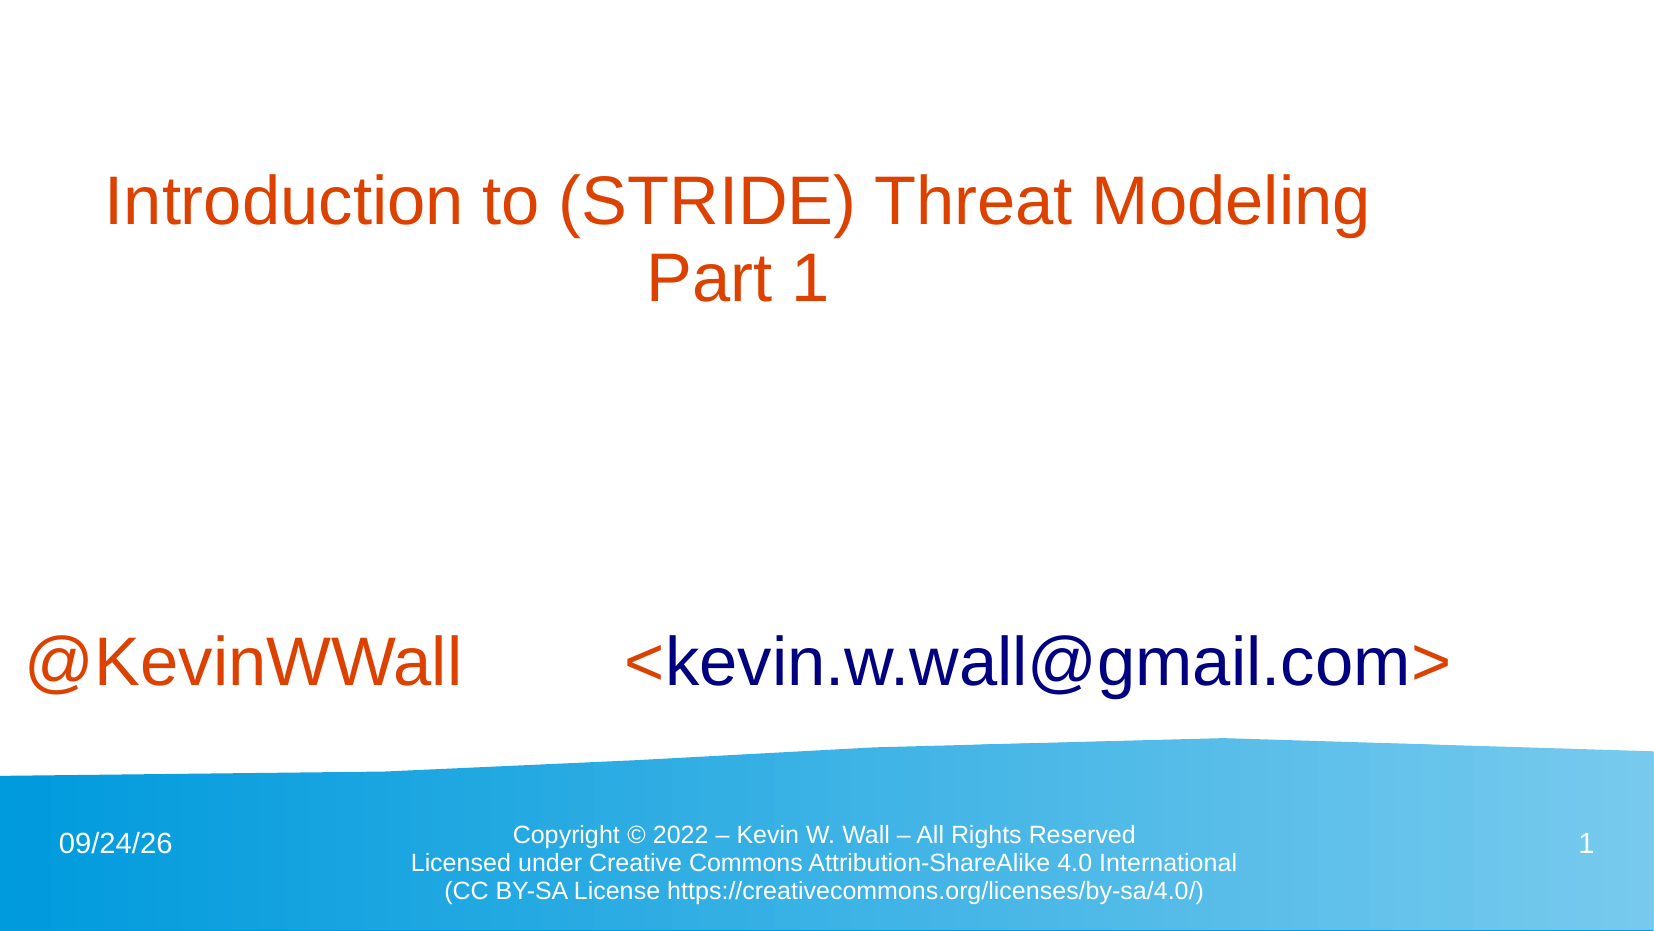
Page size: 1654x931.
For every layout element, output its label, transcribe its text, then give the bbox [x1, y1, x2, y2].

title Introduction to (STRIDE) Threat Modeling Part 1 @KevinWWall <kevin.w.wall@gmail.com> [0, 162, 1477, 700]
